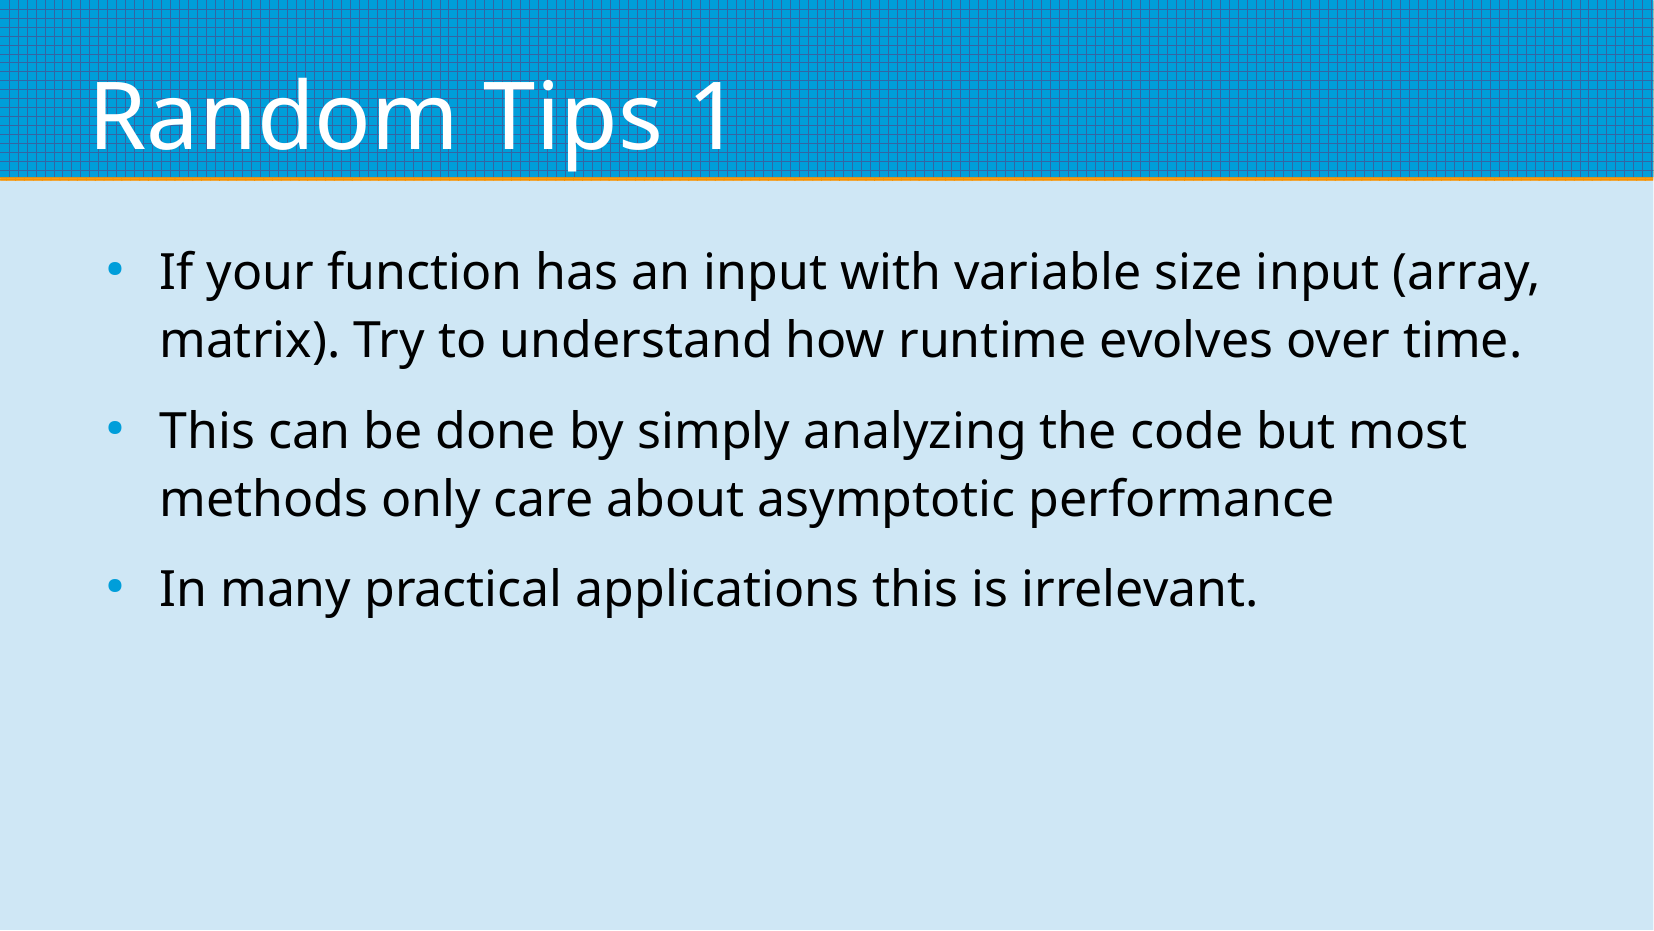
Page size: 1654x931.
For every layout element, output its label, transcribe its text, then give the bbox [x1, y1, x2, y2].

list If your function has an input with variable size input (array, matrix). Try to understand how runtime evolves over time. This can be done by simply analyzing the code but most methods only care about asymptotic performance In many practical applications this is irrelevant. [88, 236, 1565, 813]
title Random Tips 1 [88, 14, 1565, 178]
